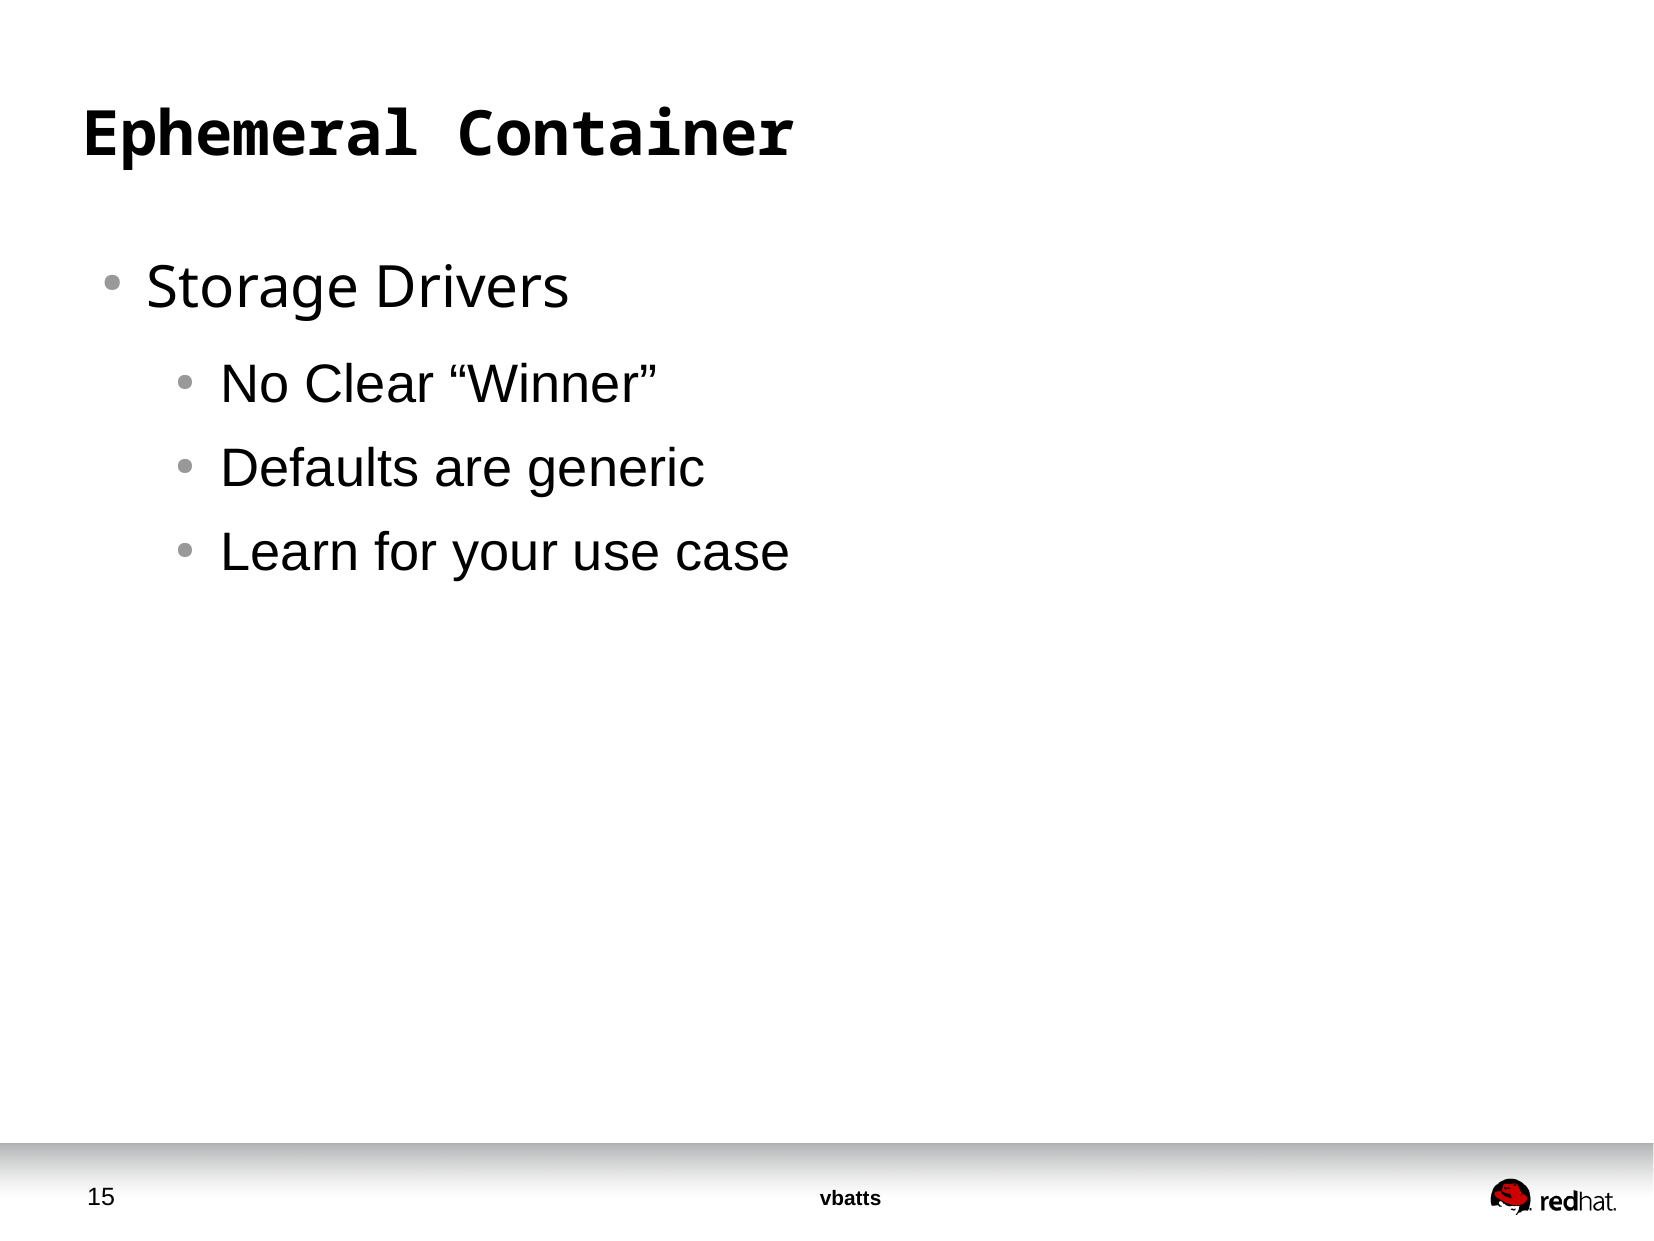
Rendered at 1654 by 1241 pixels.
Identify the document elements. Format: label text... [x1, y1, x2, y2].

picture [0, 1143, 1654, 1241]
title Ephemeral Container [82, 37, 1571, 226]
list Storage Drivers No Clear “Winner” Defaults are generic Learn for your use case [86, 244, 1576, 1039]
